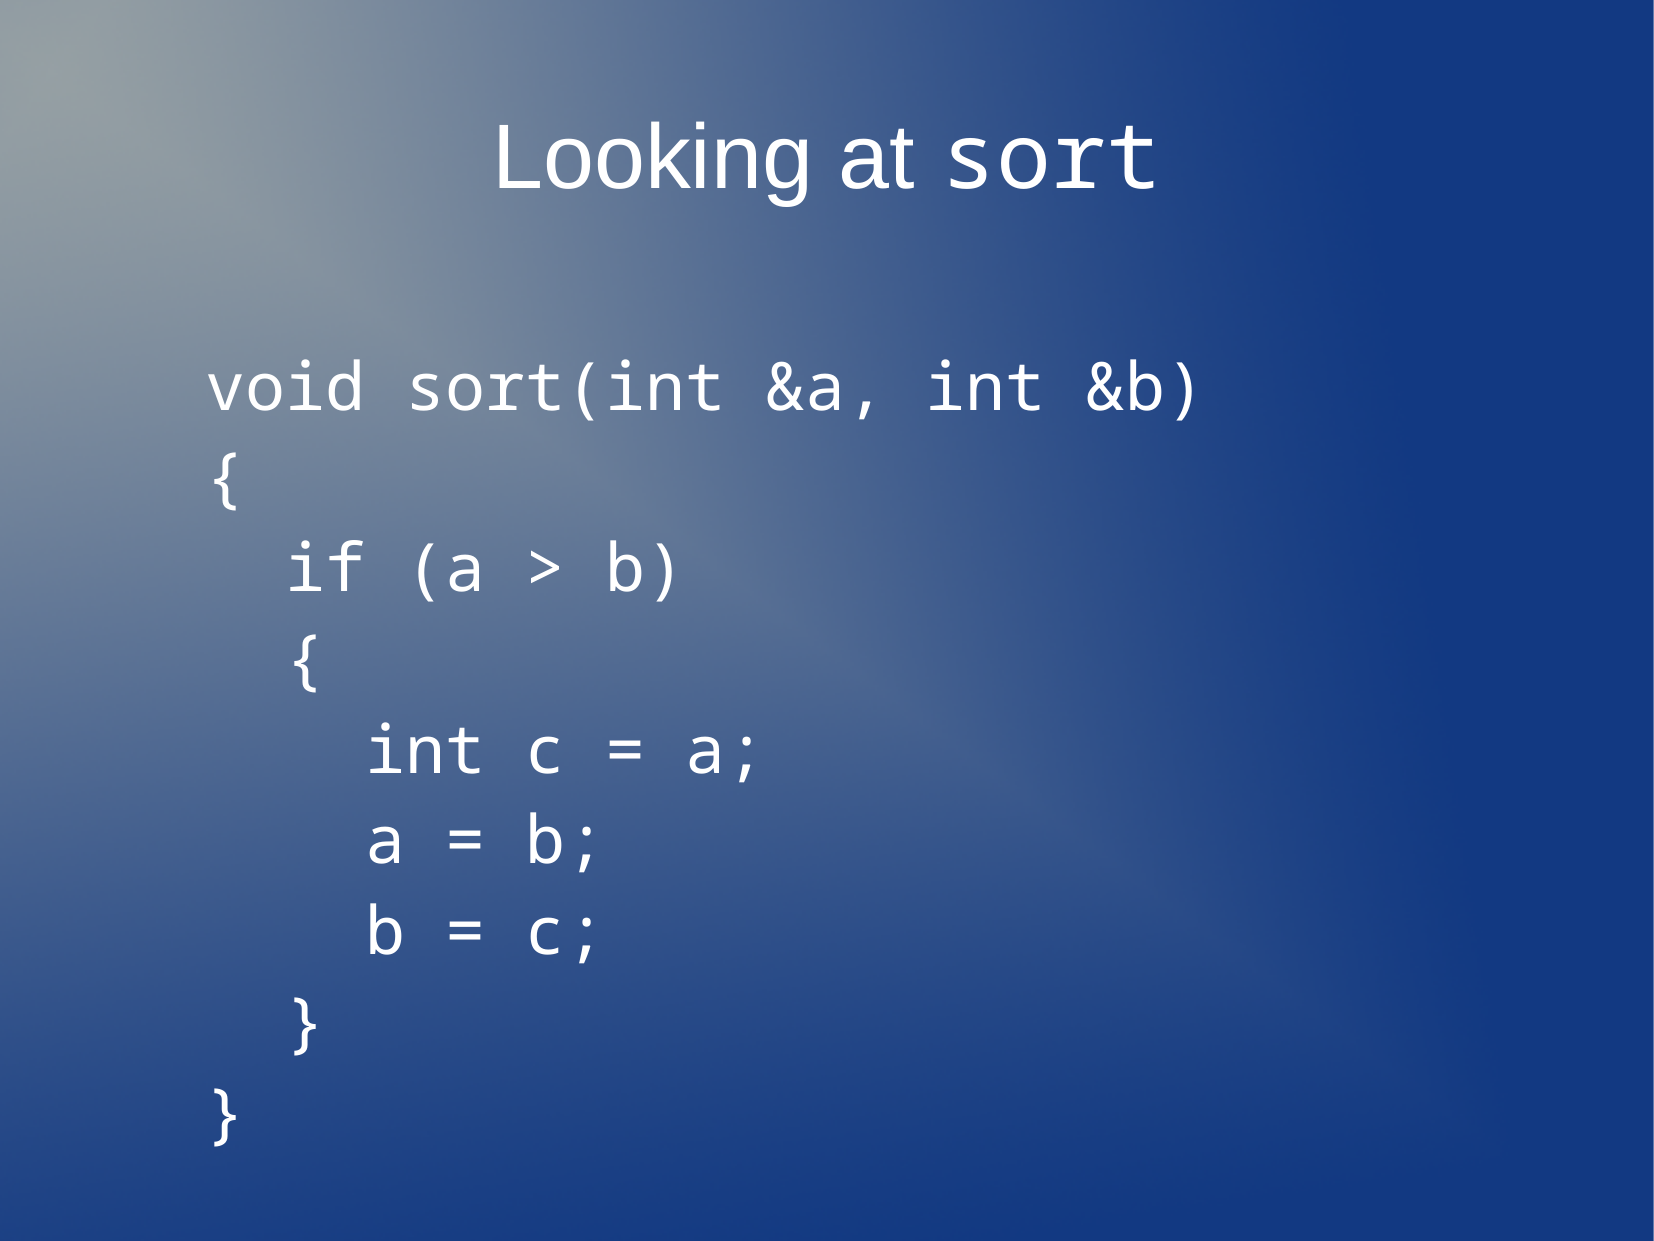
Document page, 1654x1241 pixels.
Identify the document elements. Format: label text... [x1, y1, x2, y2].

list void sort(int &a, int &b) { if (a > b) { int c = a; a = b; b = c; } } This works, but is not generic [134, 338, 1516, 1241]
title Looking at sort [82, 49, 1571, 257]
picture [0, 0, 1654, 1241]
